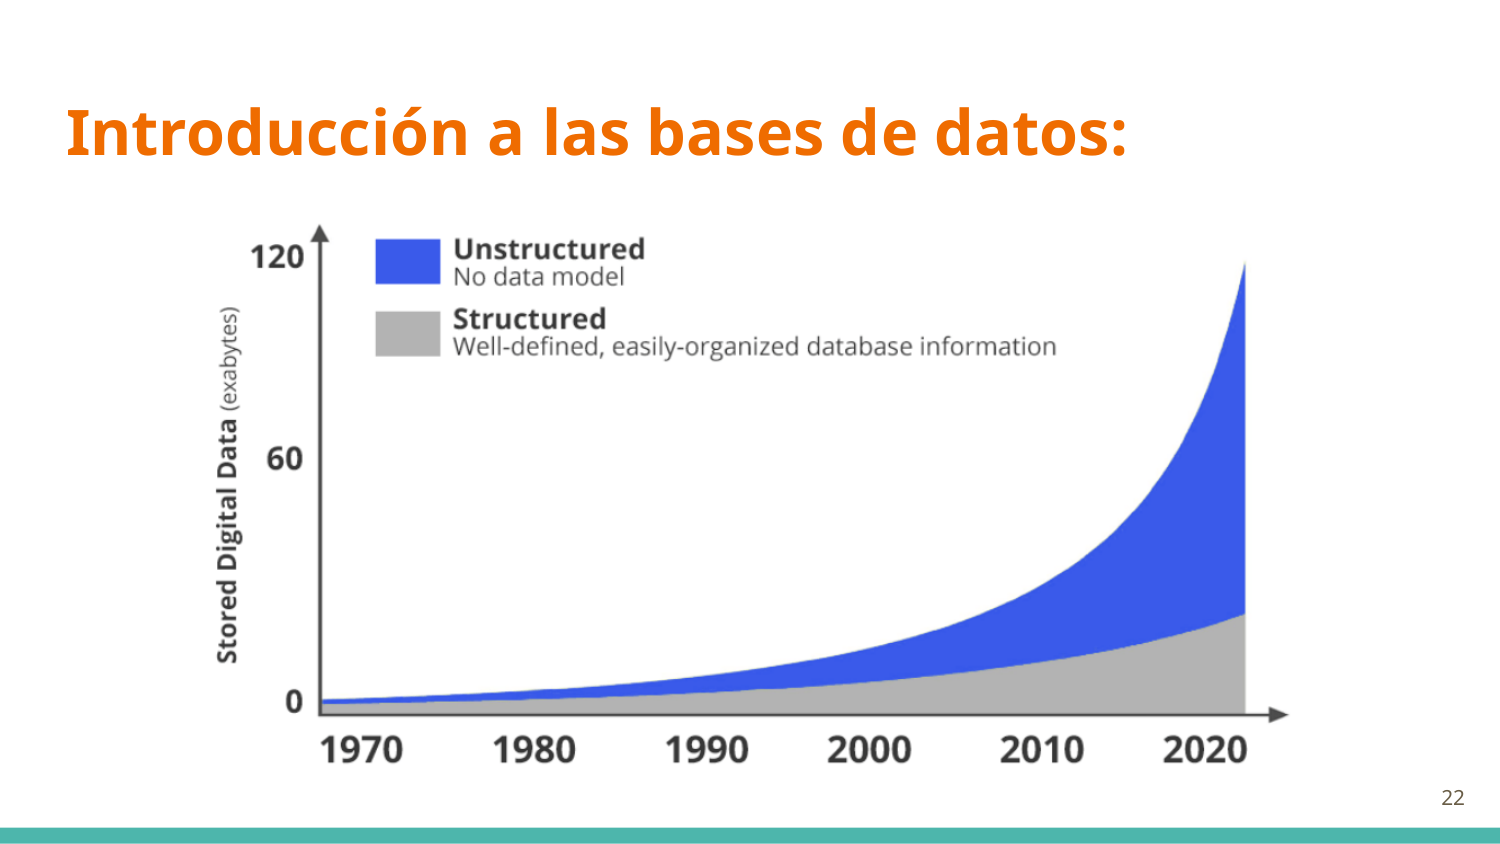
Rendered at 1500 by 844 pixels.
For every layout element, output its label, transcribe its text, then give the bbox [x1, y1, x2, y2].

slide_number <number> [1389, 764, 1480, 830]
title Introducción a las bases de datos: [51, 72, 1449, 189]
picture [198, 207, 1302, 776]
